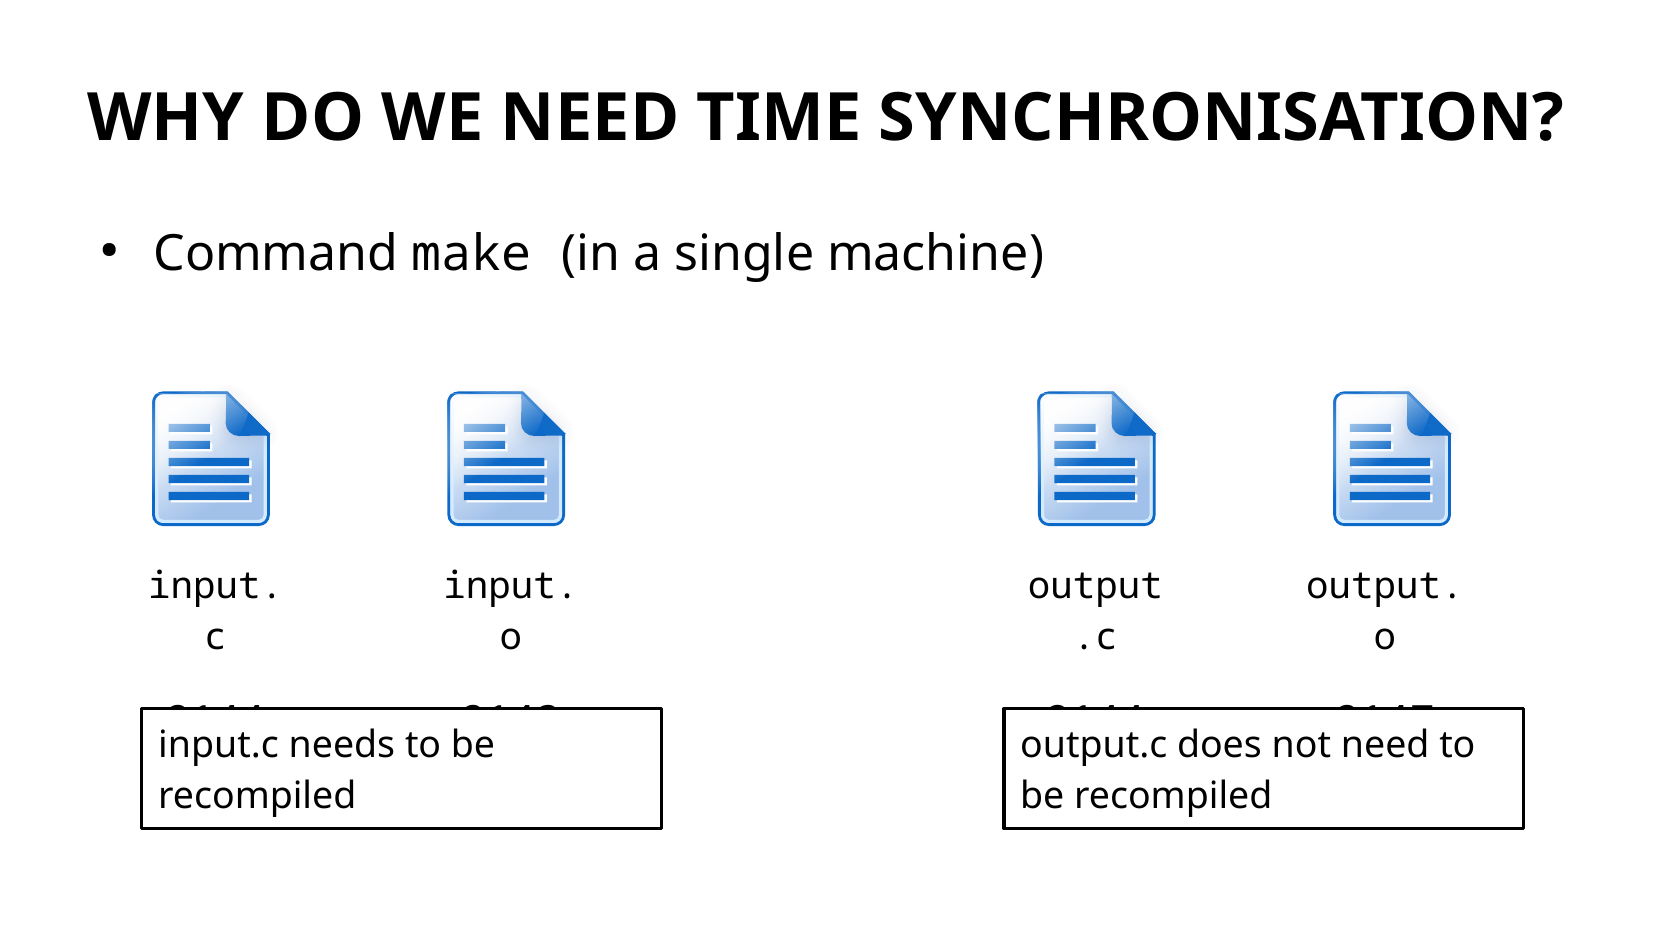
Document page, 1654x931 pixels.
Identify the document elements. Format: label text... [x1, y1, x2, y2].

picture [1021, 385, 1169, 533]
picture [135, 385, 283, 533]
text_box input.o 2143 [425, 551, 597, 668]
picture [1316, 385, 1464, 533]
text_box output.c 2144 [1003, 551, 1188, 706]
text_box output.c does not need to be recompiled [1003, 708, 1524, 818]
text_box input.c 2144 [129, 551, 302, 668]
text_box output.o 2147 [1287, 551, 1483, 706]
title WHY DO WE NEED TIME SYNCHRONISATION? [82, 33, 1571, 196]
picture [431, 385, 578, 533]
text_box input.c needs to be recompiled [141, 708, 662, 818]
list Command make (in a single machine) [82, 217, 1571, 757]
